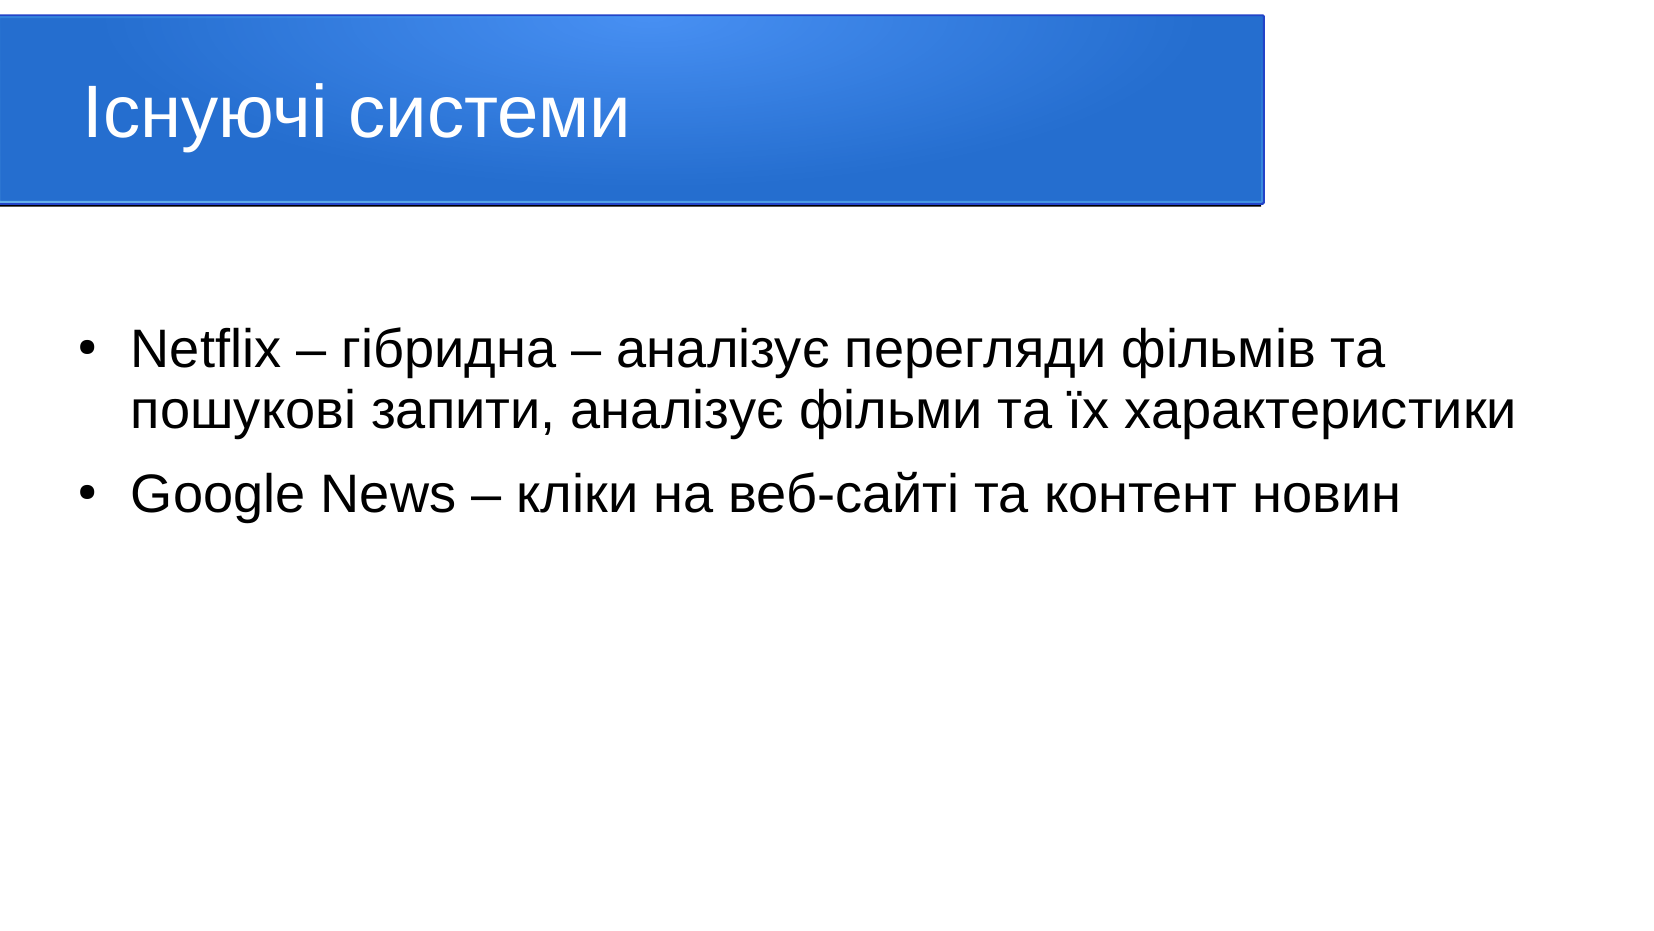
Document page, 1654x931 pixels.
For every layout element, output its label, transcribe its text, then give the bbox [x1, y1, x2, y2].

title Існуючі системи [82, 35, 1235, 189]
list Netflix – гібридна – аналізує перегляди фільмів та пошукові запити, аналізує фільми та їх характеристики Google News – кліки на веб-сайті та контент новин [60, 224, 1549, 764]
